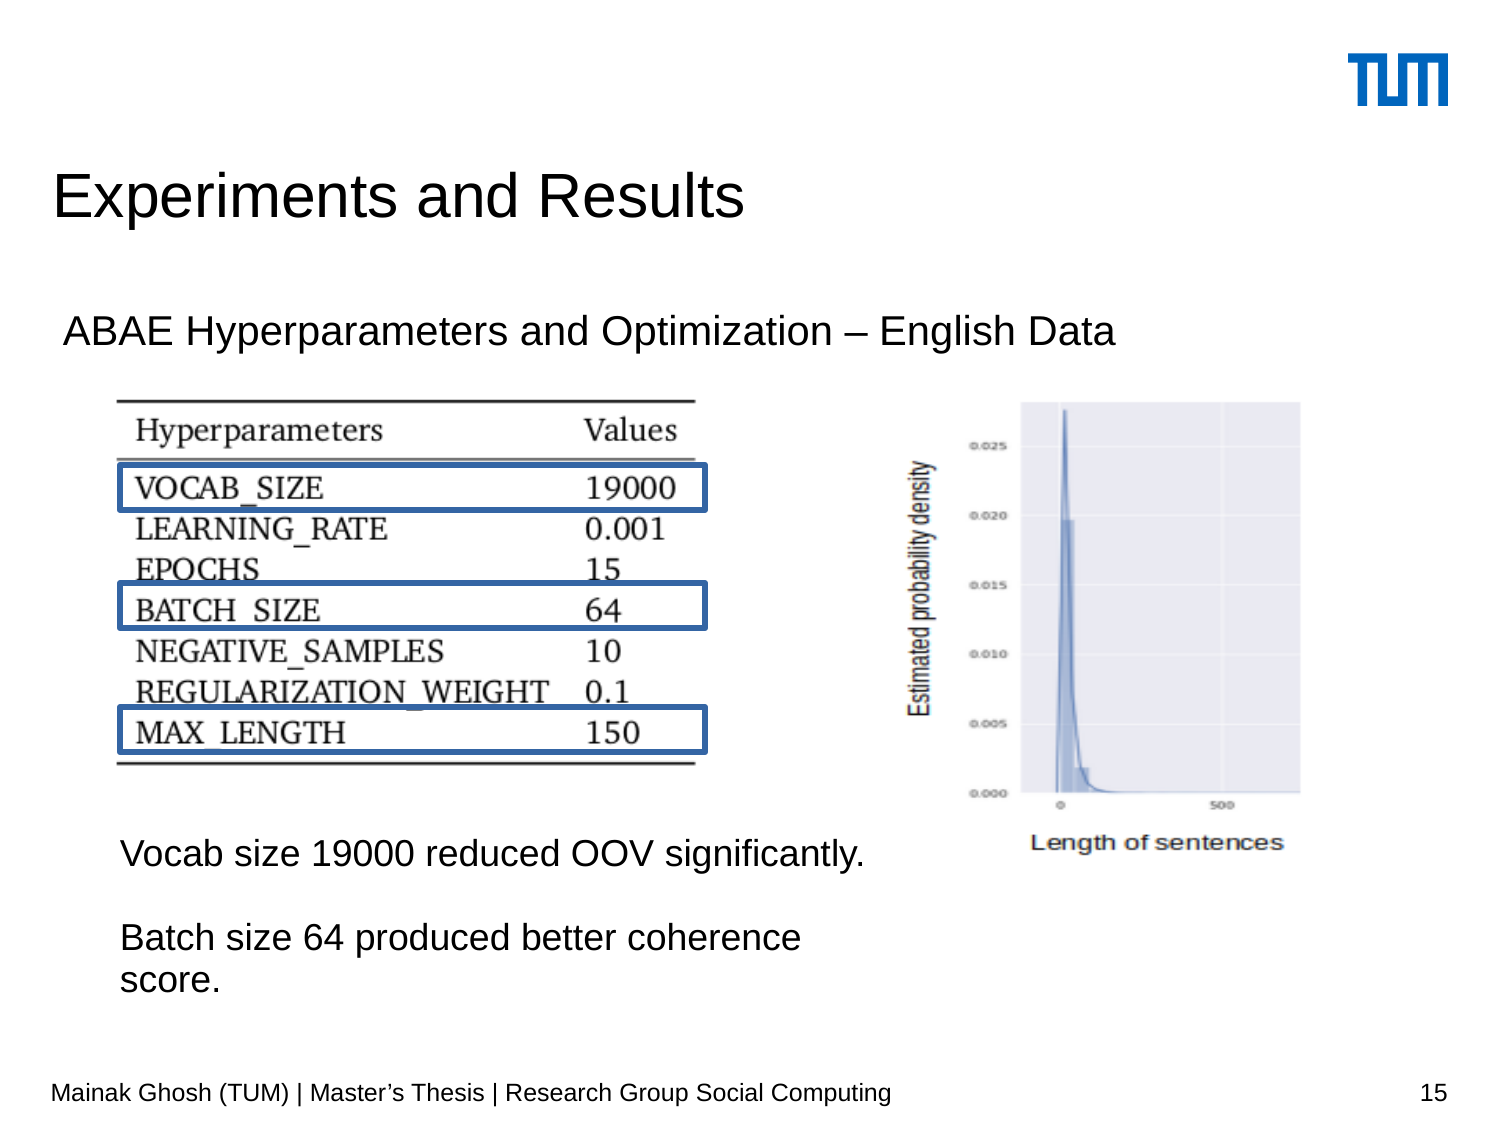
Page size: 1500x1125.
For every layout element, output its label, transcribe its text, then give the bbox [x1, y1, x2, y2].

title Experiments and Results [52, 163, 1449, 231]
picture [106, 383, 718, 772]
picture [885, 389, 1381, 862]
text_box Vocab size 19000 reduced OOV significantly. Batch size 64 produced better coherence score. [105, 825, 916, 1008]
text_box Mainak Ghosh (TUM) | Master’s Thesis | Research Group Social Computing [50, 1061, 1112, 1122]
text_box ABAE Hyperparameters and Optimization – English Data [48, 299, 1369, 362]
slide_number <number> [1112, 1061, 1448, 1122]
